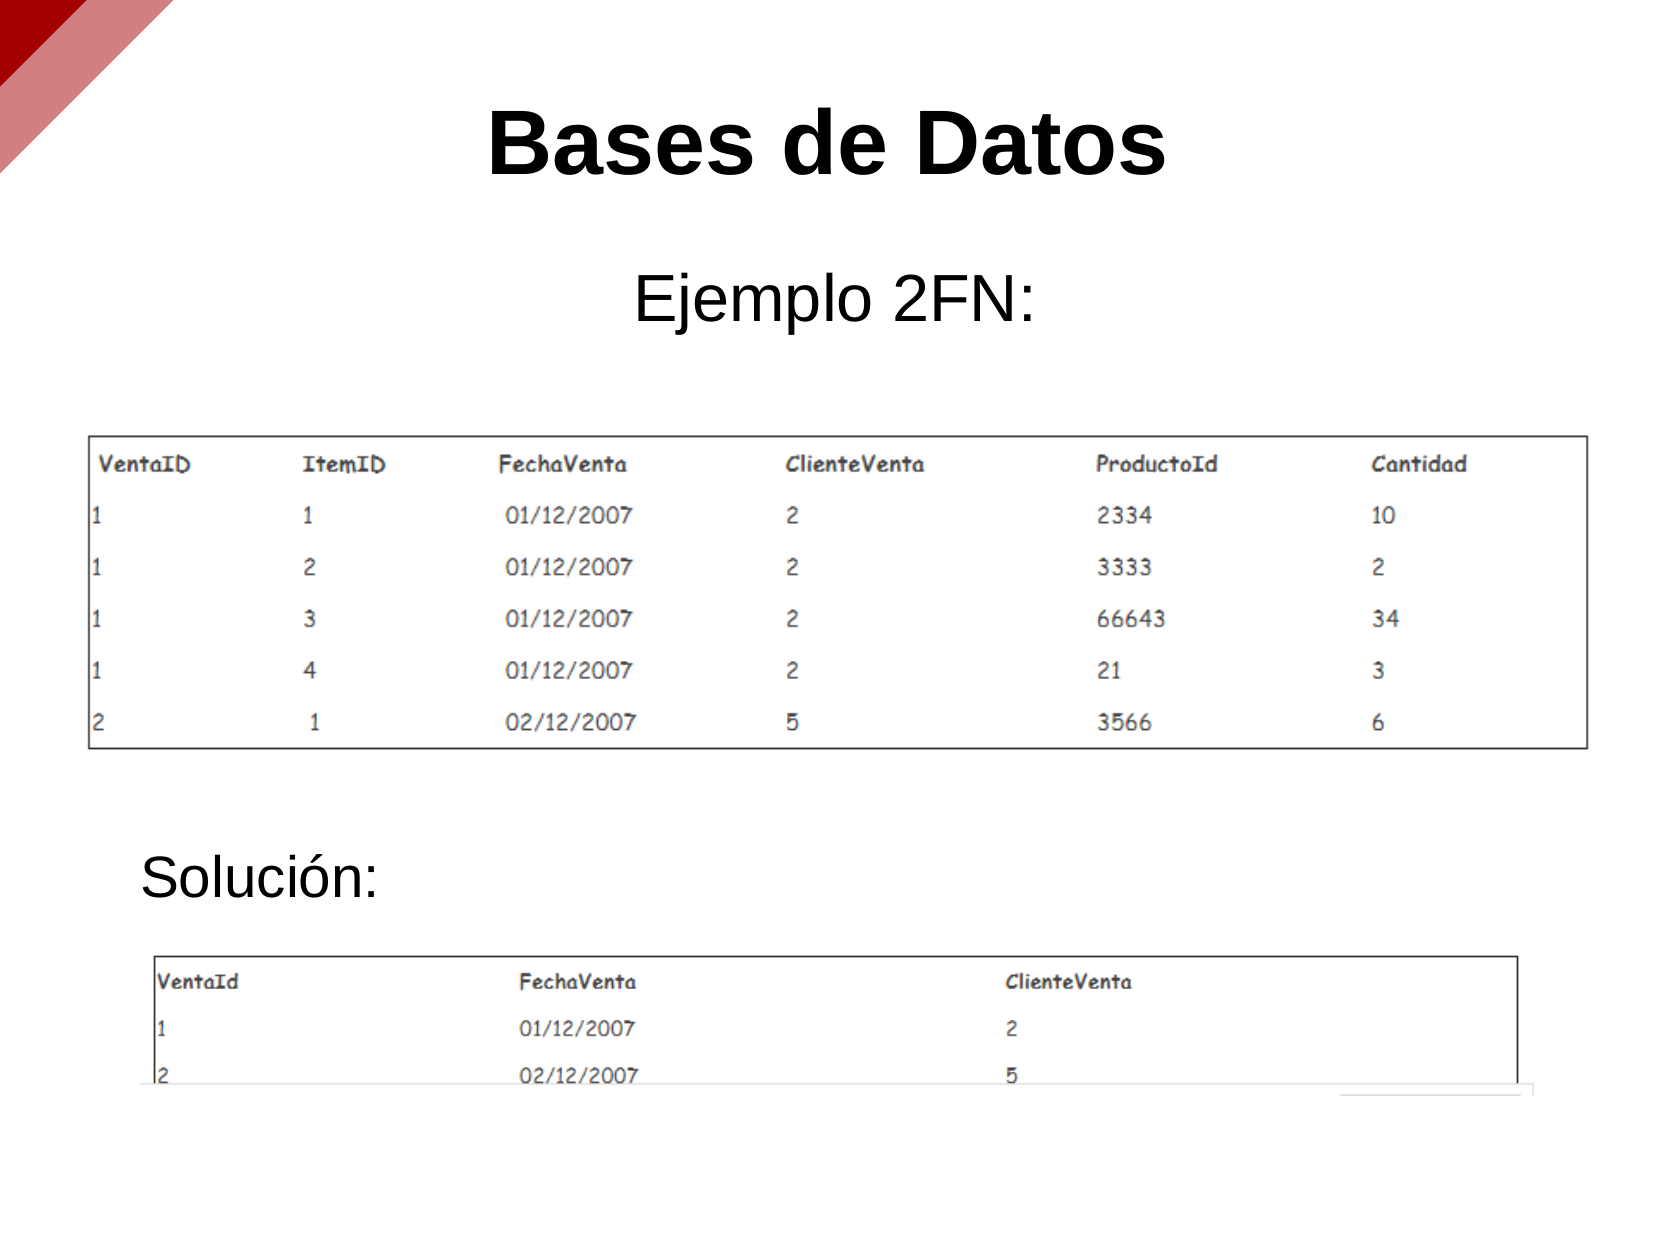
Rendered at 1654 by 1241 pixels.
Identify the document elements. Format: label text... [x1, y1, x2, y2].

text_box Bases de Datos [96, 82, 1585, 194]
picture [140, 934, 1542, 1096]
text_box Ejemplo 2FN: [633, 254, 1366, 410]
text_box Solución: [140, 839, 873, 996]
picture [73, 410, 1609, 779]
